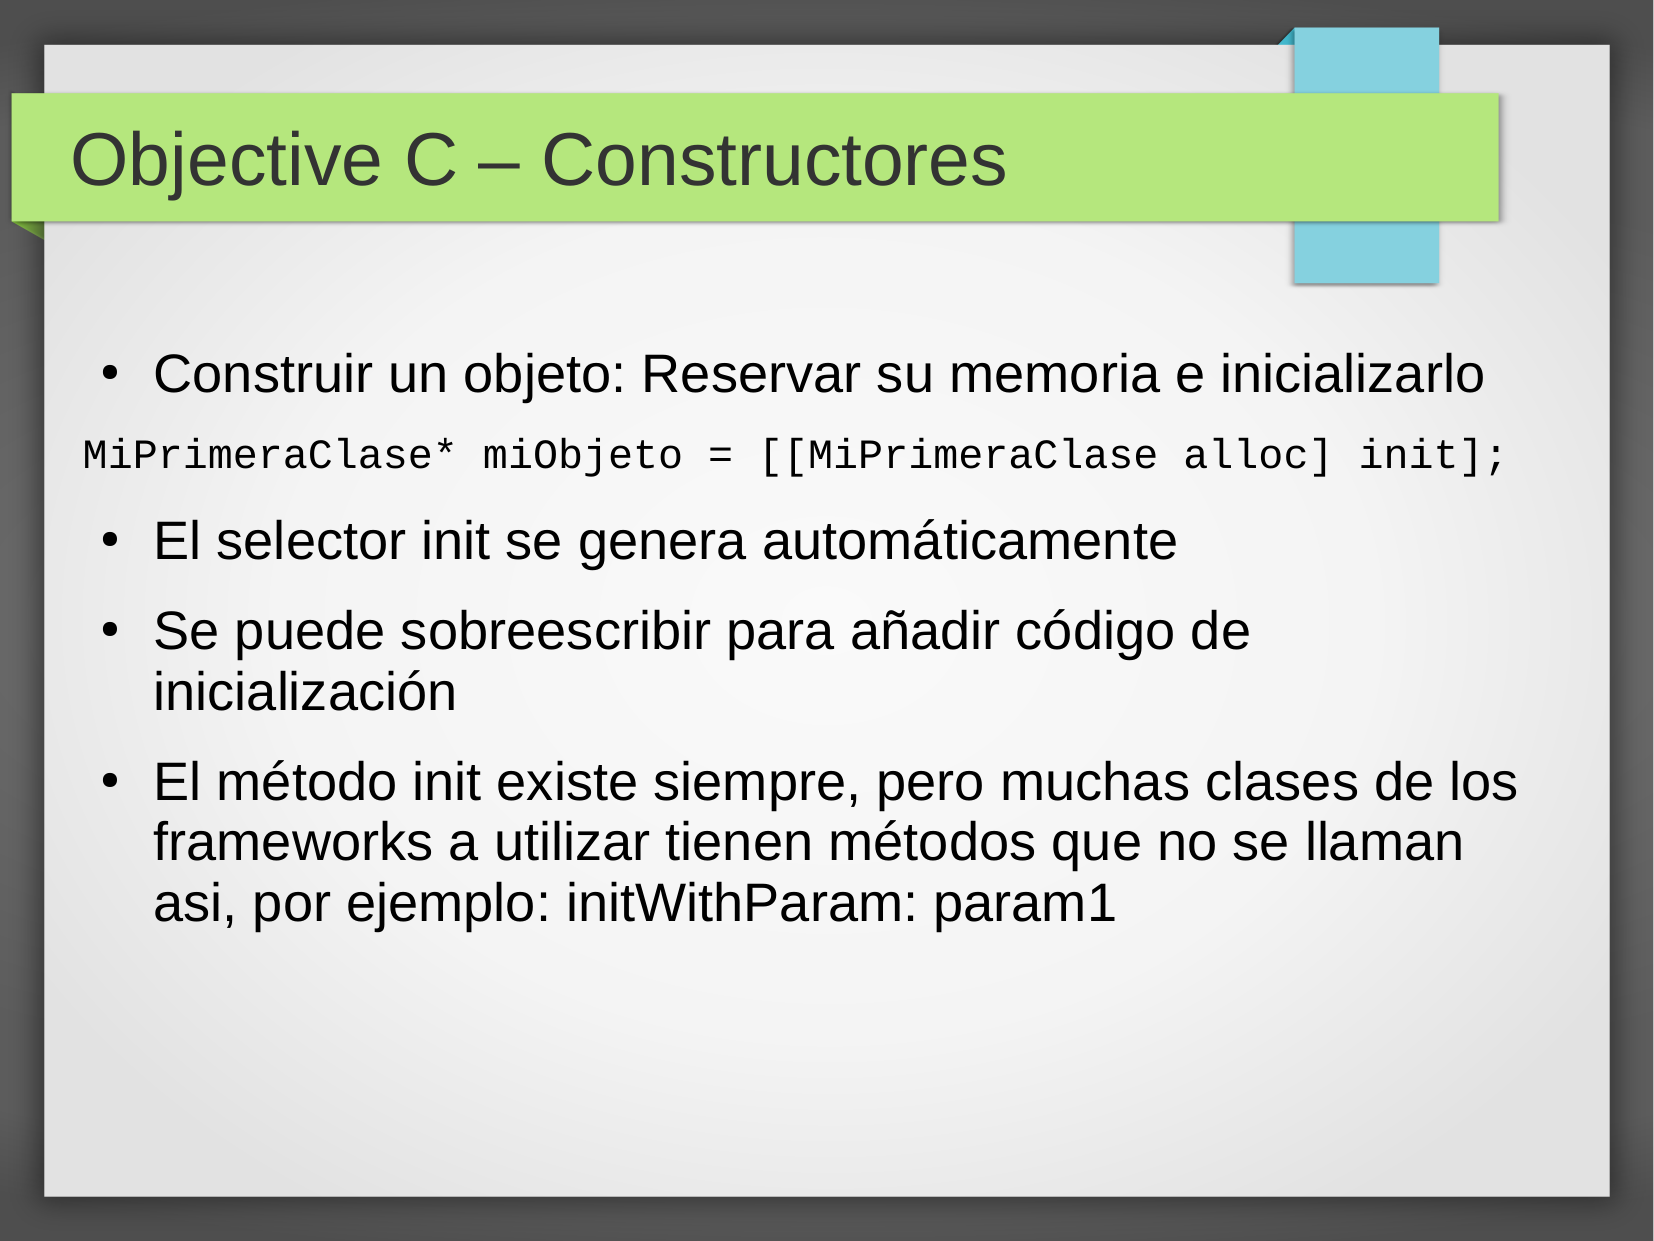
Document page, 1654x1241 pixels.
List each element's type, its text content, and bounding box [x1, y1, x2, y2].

picture [0, 0, 1654, 1241]
list Construir un objeto: Reservar su memoria e inicializarlo MiPrimeraClase* miObjeto = [[MiPrimeraClase alloc] init]; El selector init se genera automáticamente Se puede sobreescribir para añadir código de inicialización El método init existe siempre, pero muchas clases de los frameworks a utilizar tienen métodos que no se llaman asi, por ejemplo: initWithParam: param1 [82, 343, 1538, 1063]
title Objective C – Constructores [70, 106, 1229, 213]
